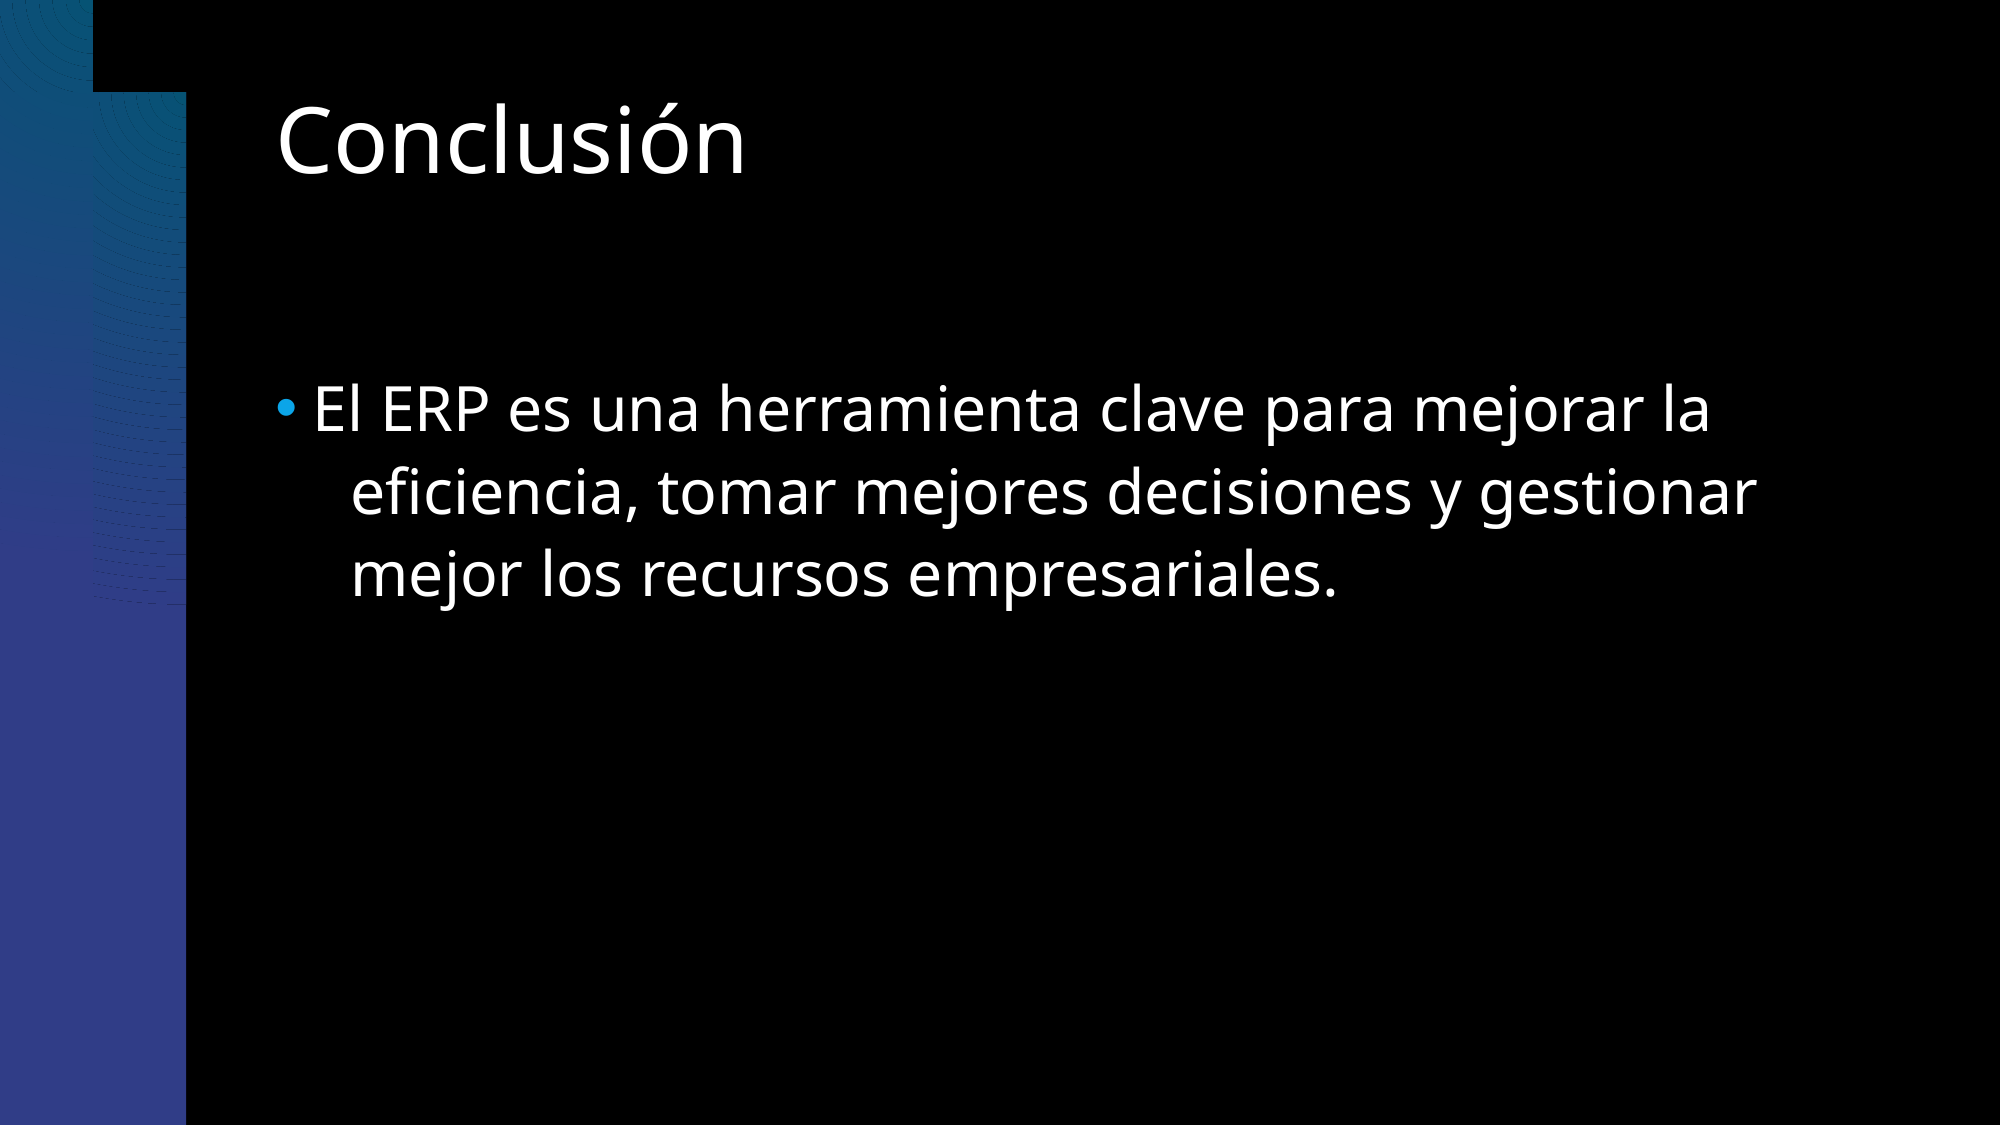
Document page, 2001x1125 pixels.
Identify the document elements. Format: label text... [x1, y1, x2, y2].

title Conclusión [260, 74, 1817, 330]
list El ERP es una herramienta clave para mejorar la eficiencia, tomar mejores decisiones y gestionar mejor los recursos empresariales. [260, 354, 1817, 999]
